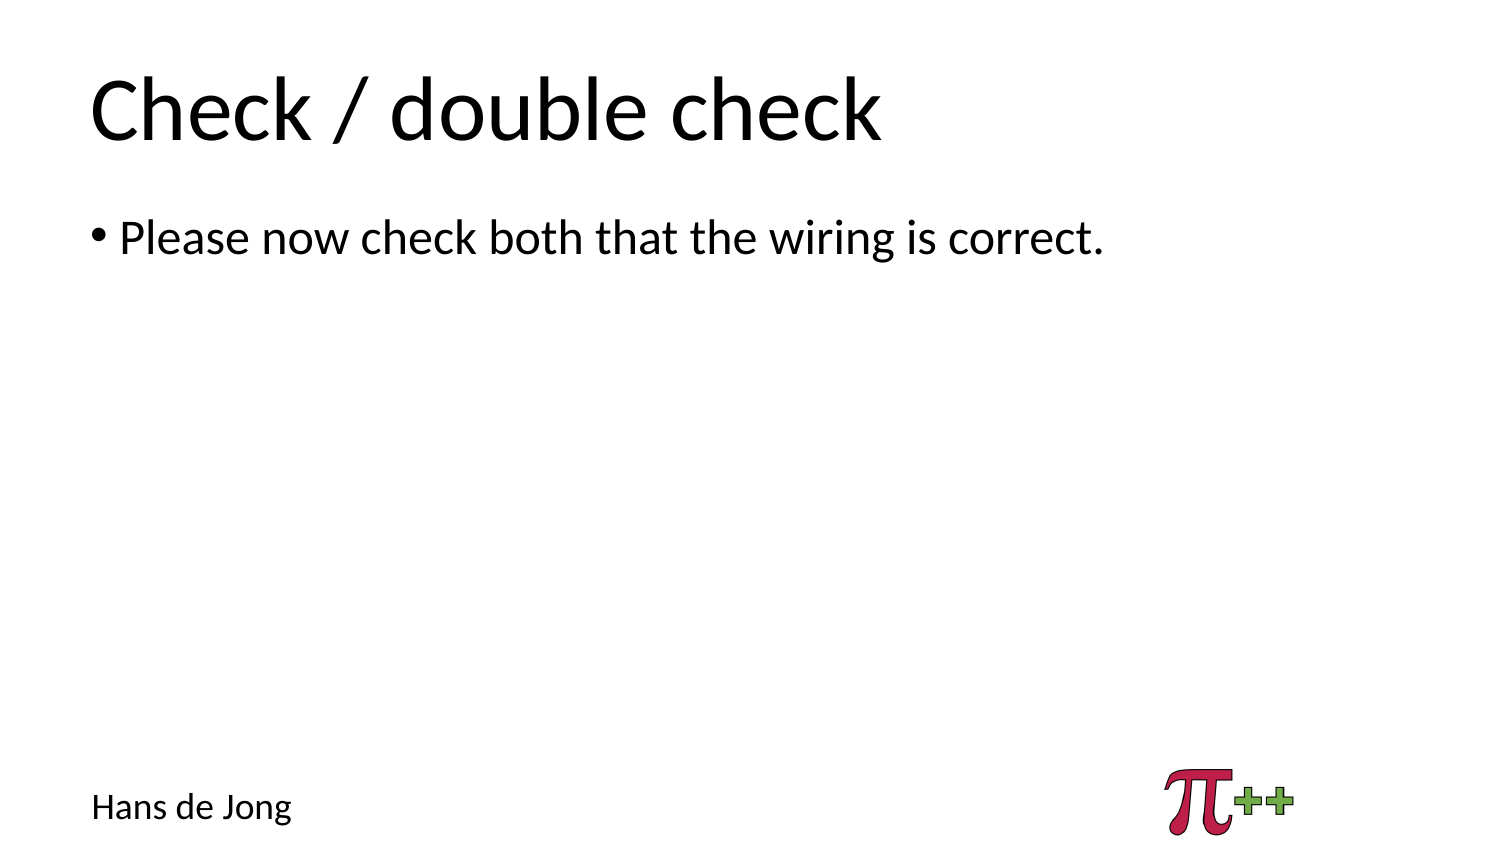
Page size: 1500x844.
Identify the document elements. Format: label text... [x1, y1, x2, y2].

title Check / double check [75, 33, 1426, 175]
list Please now check both that the wiring is correct. [75, 196, 1426, 754]
